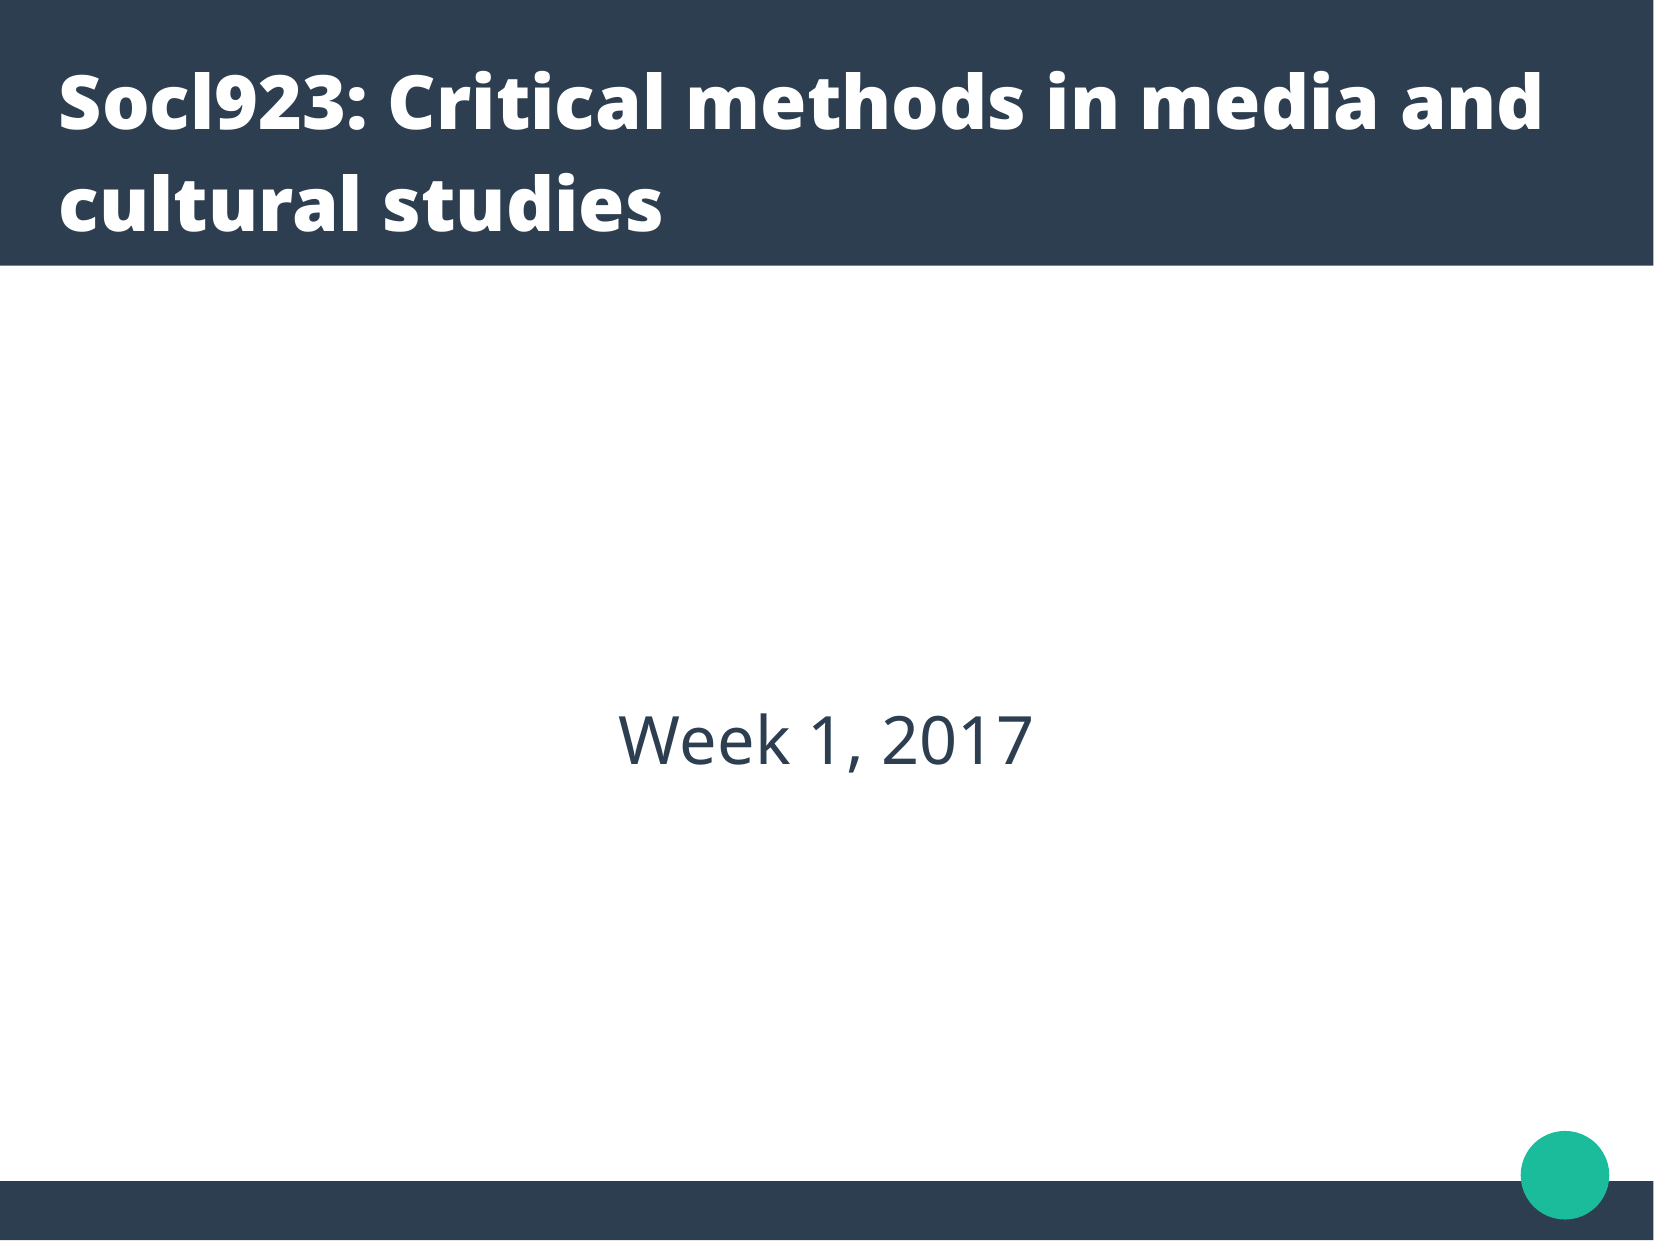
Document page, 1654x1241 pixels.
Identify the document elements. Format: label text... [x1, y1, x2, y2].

subtitle Week 1, 2017 [59, 324, 1595, 1152]
title Socl923: Critical methods in media and cultural studies [59, 49, 1595, 207]
